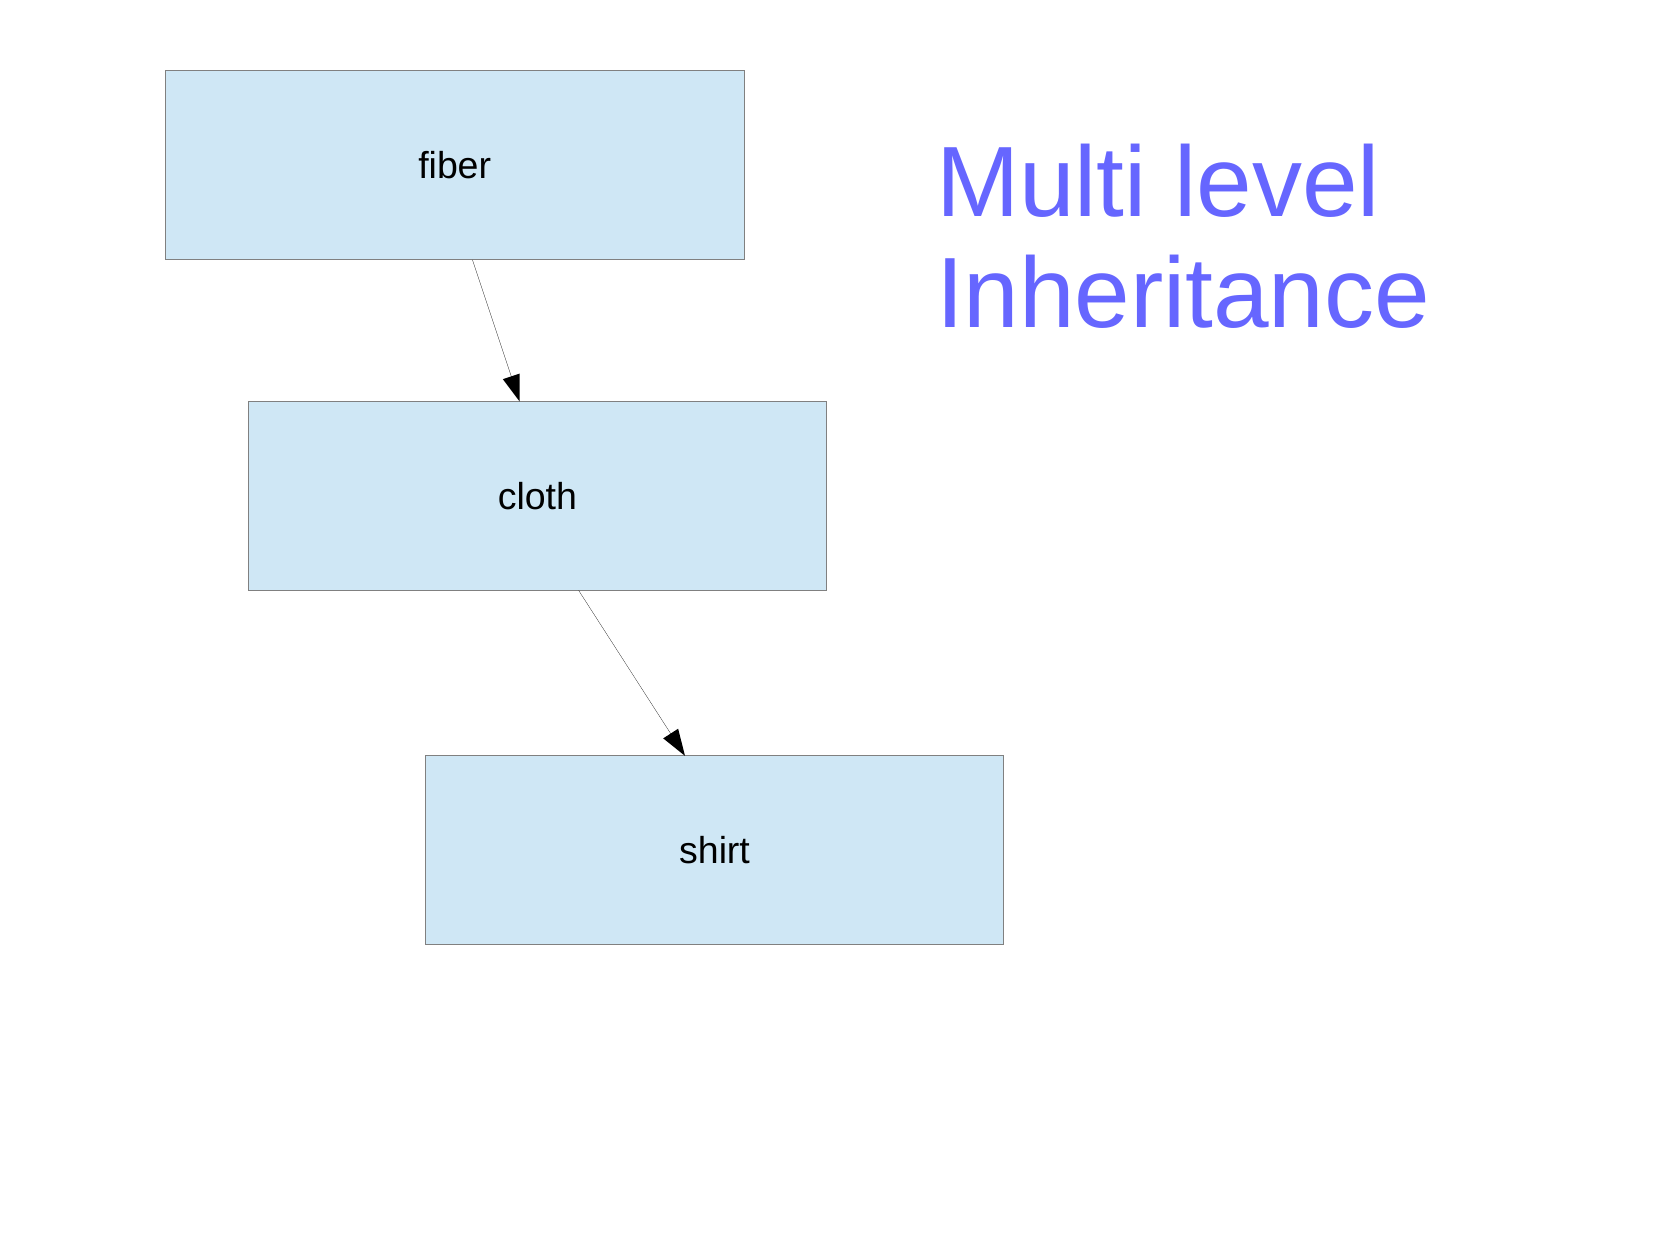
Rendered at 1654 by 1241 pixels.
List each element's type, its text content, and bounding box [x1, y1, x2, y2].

text_box fiber [165, 70, 745, 260]
text_box shirt [425, 755, 1004, 945]
text_box Multi level Inheritance [921, 118, 1489, 357]
text_box cloth [248, 401, 827, 591]
